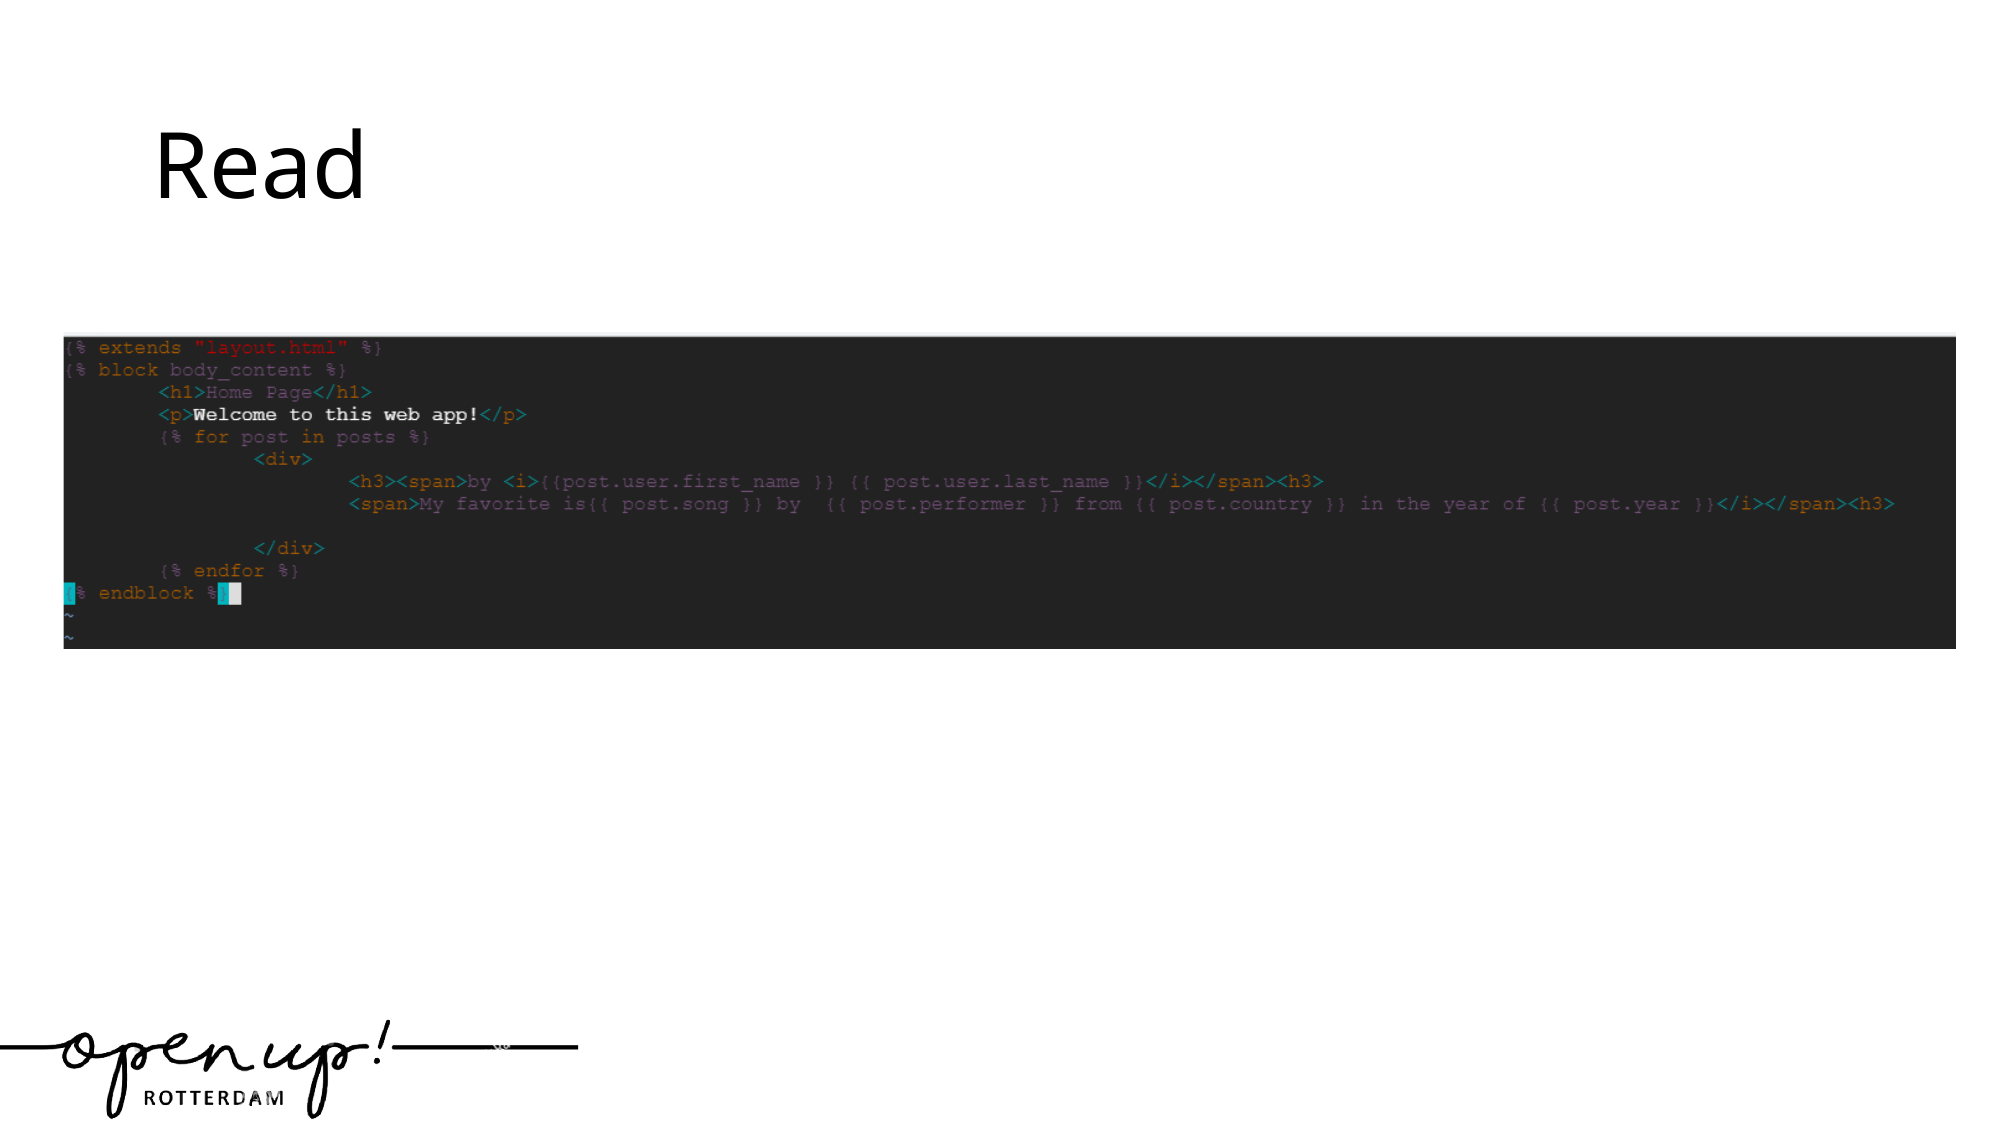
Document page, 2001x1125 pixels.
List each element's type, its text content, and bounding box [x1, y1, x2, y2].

picture [63, 332, 1956, 649]
title Read [137, 59, 1863, 278]
picture [0, 1019, 579, 1125]
